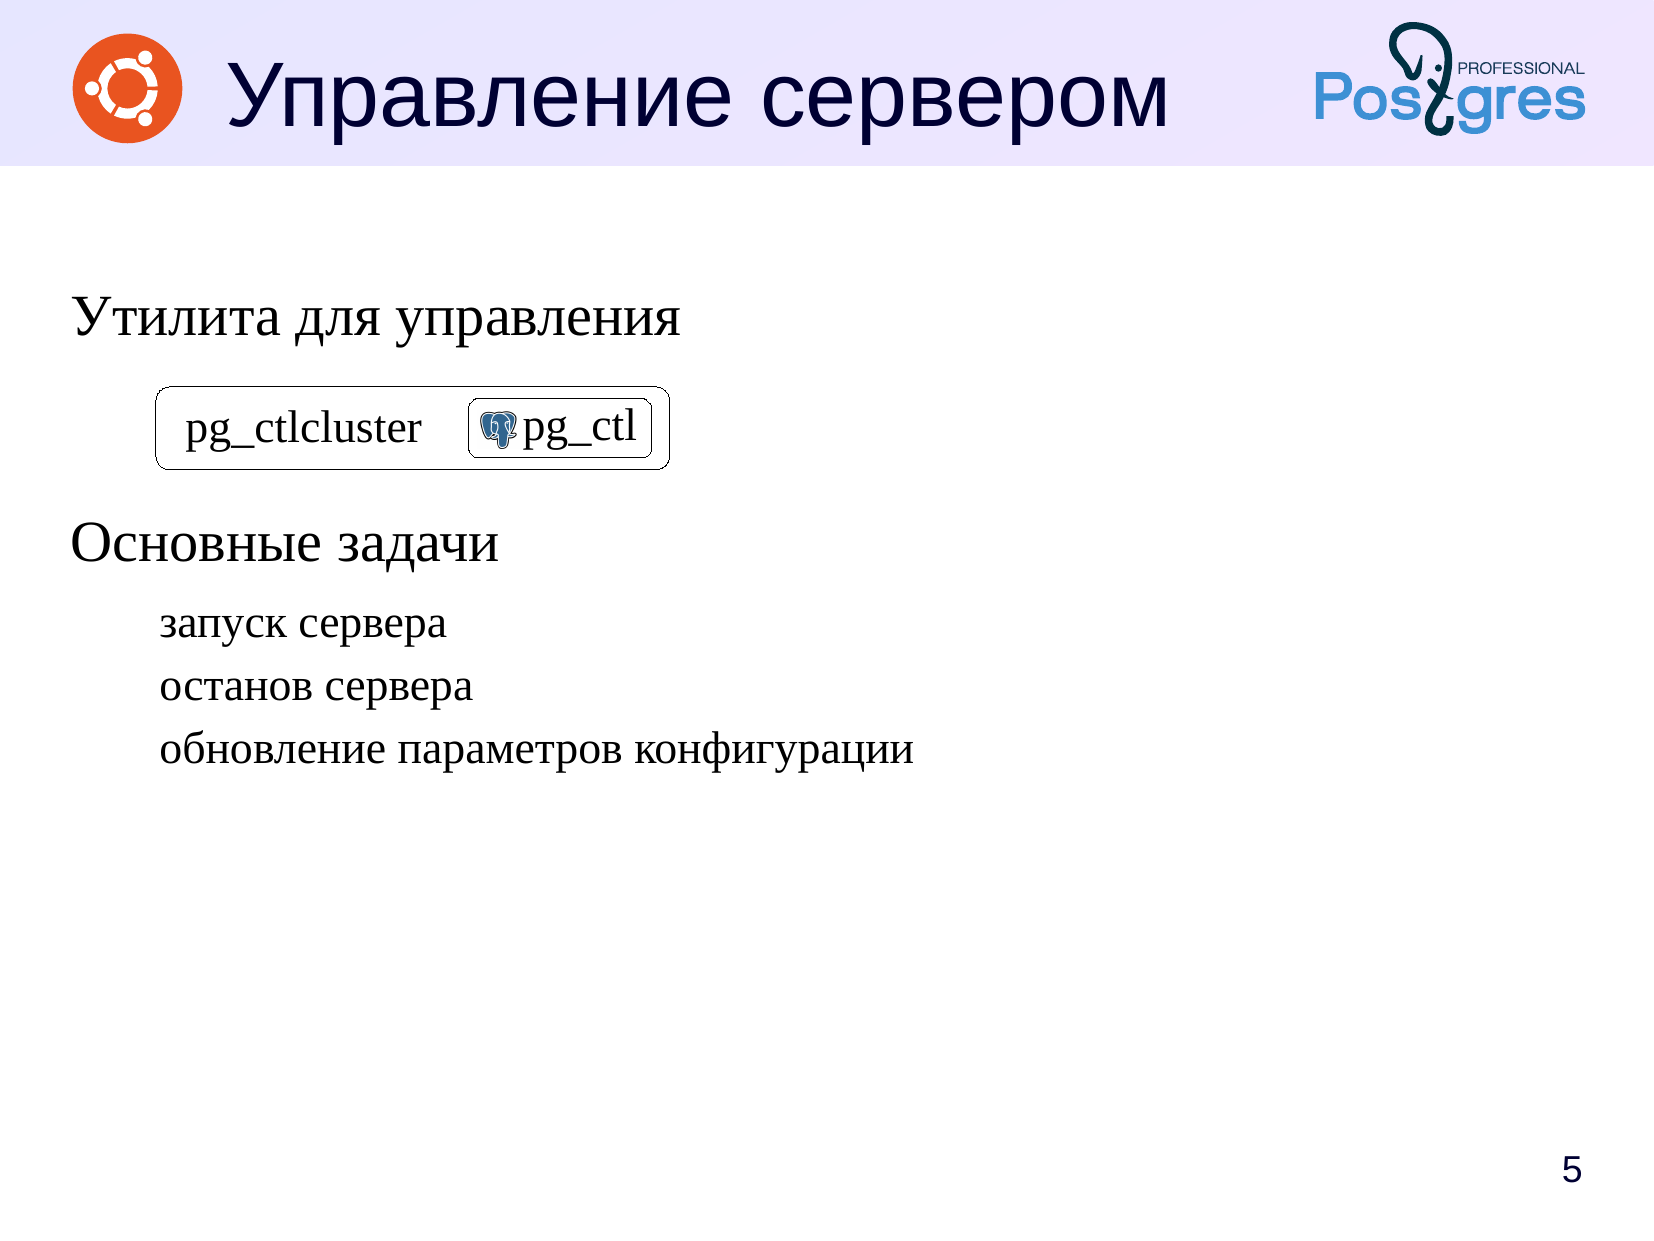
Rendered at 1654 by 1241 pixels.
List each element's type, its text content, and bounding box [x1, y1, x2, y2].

list Утилита для управления Основные задачи запуск сервера останов сервера обновление параметров конфигурации [70, 283, 1583, 1134]
title Управление сервером [225, 43, 1241, 147]
picture [477, 410, 520, 449]
text_box pg_ctl [507, 391, 653, 458]
picture [45, 5, 211, 171]
text_box pg_ctlcluster [170, 394, 438, 461]
